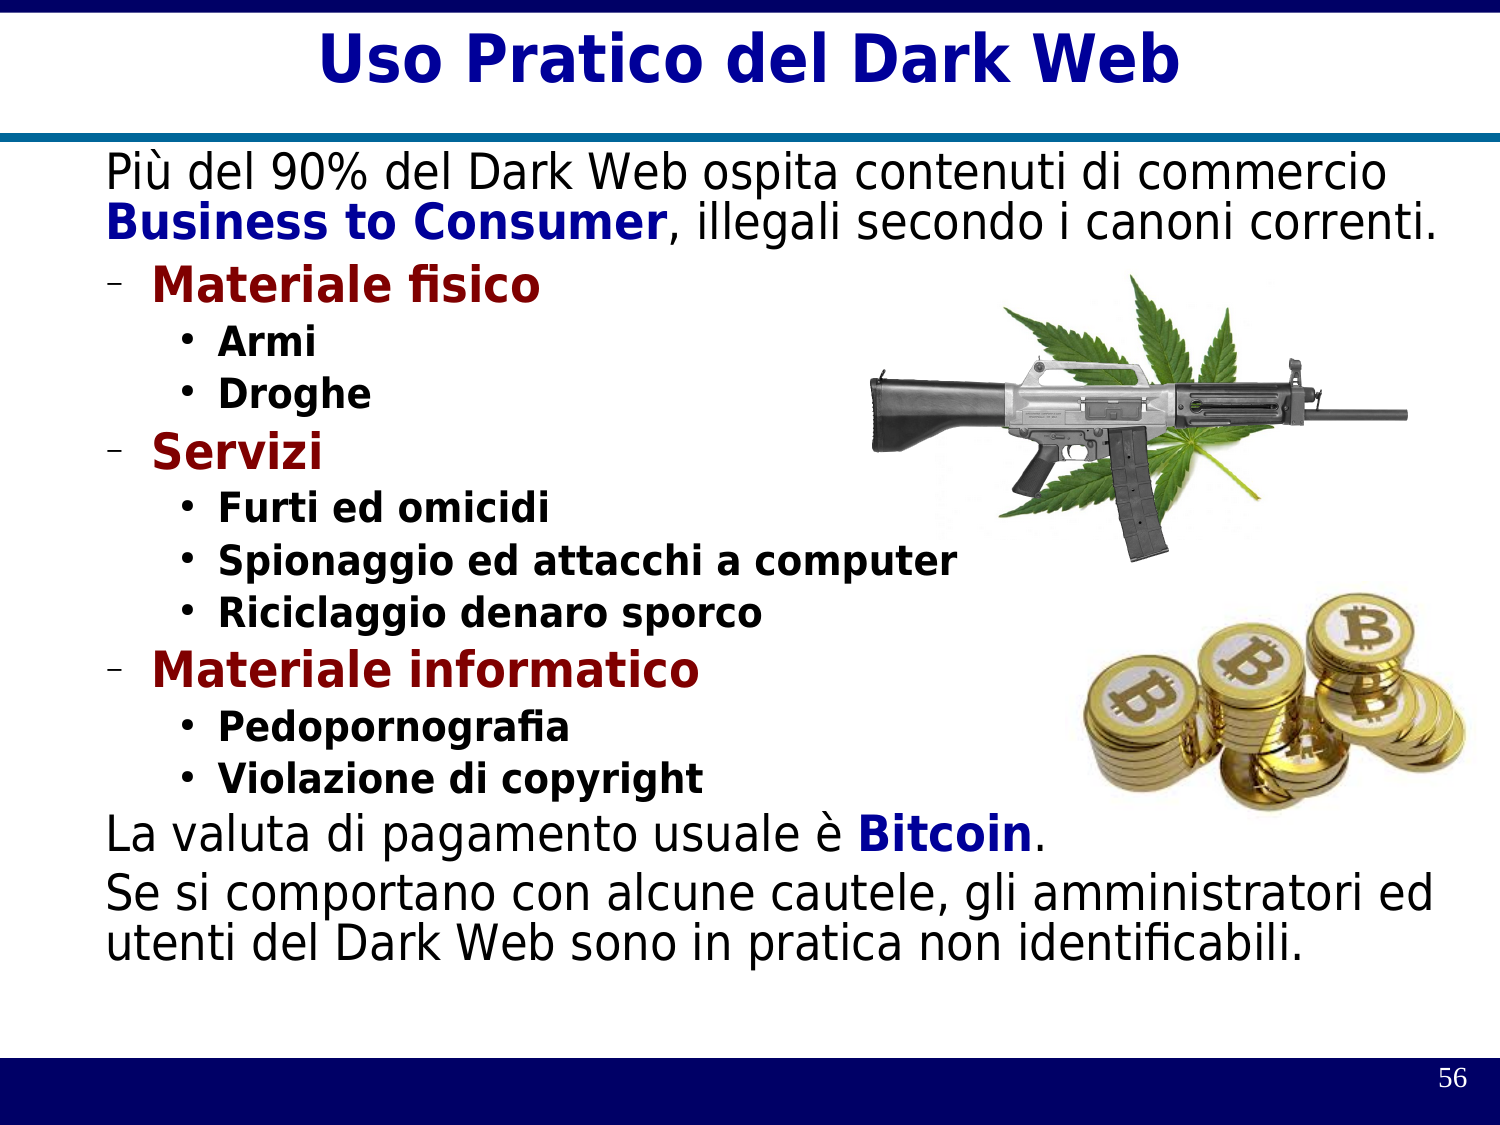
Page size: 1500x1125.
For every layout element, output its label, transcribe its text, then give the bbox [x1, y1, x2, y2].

list Più del 90% del Dark Web ospita contenuti di commercio Business to Consumer, illegali secondo i canoni correnti. Materiale fisico Armi Droghe Servizi Furti ed omicidi Spionaggio ed attacchi a computer Riciclaggio denaro sporco Materiale informatico Pedopornografia Violazione di copyright La valuta di pagamento usuale è Bitcoin. Se si comportano con alcune cautele, gli amministratori ed utenti del Dark Web sono in pratica non identificabili. [30, 149, 1471, 1021]
title Uso Pratico del Dark Web [30, 0, 1471, 126]
picture [1065, 581, 1486, 826]
picture [855, 266, 1441, 573]
